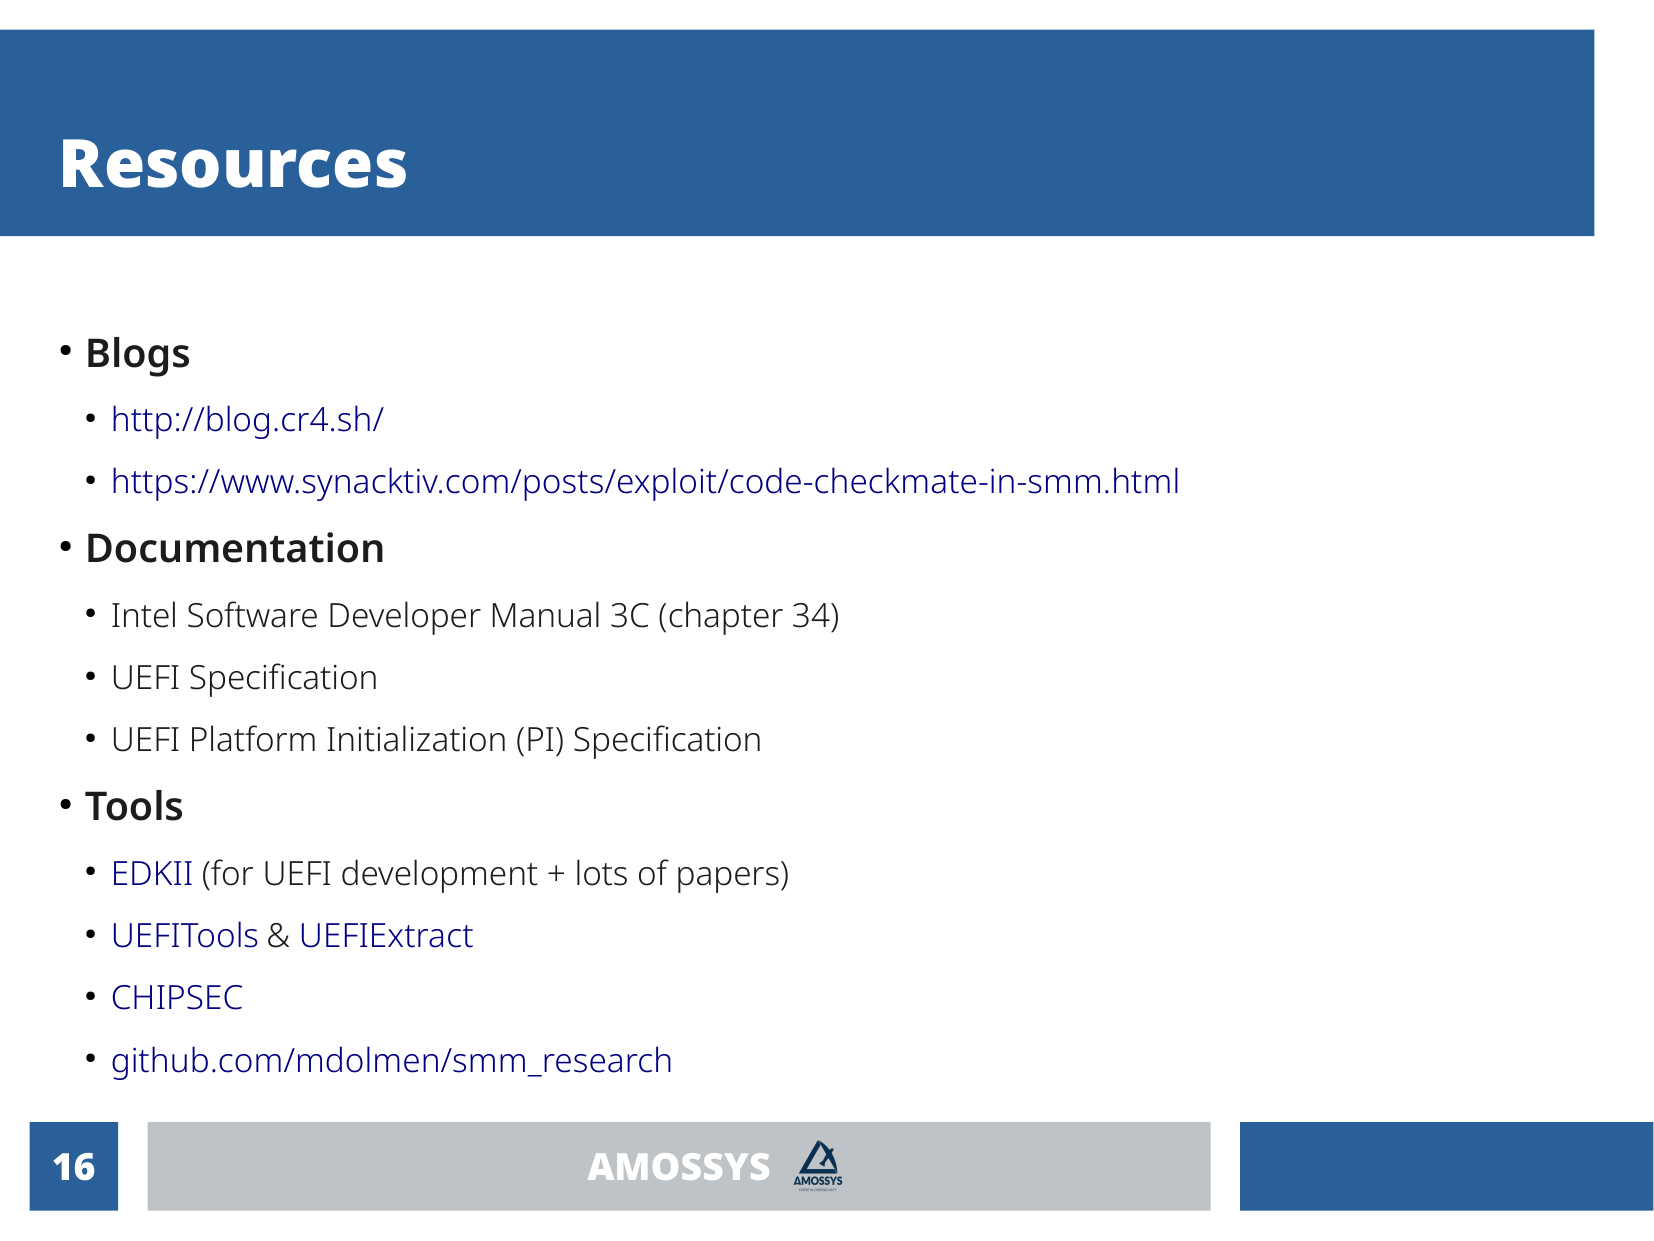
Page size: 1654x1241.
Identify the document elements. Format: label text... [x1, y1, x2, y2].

title Resources [59, 59, 1595, 207]
picture [791, 1139, 845, 1193]
list Blogs http://blog.cr4.sh/ https://www.synacktiv.com/posts/exploit/code-checkmate-in-smm.html Documentation Intel Software Developer Manual 3C (chapter 34) UEFI Specification UEFI Platform Initialization (PI) Specification Tools EDKII (for UEFI development + lots of papers) UEFITools & UEFIExtract CHIPSEC github.com/mdolmen/smm_research [59, 324, 1565, 1093]
